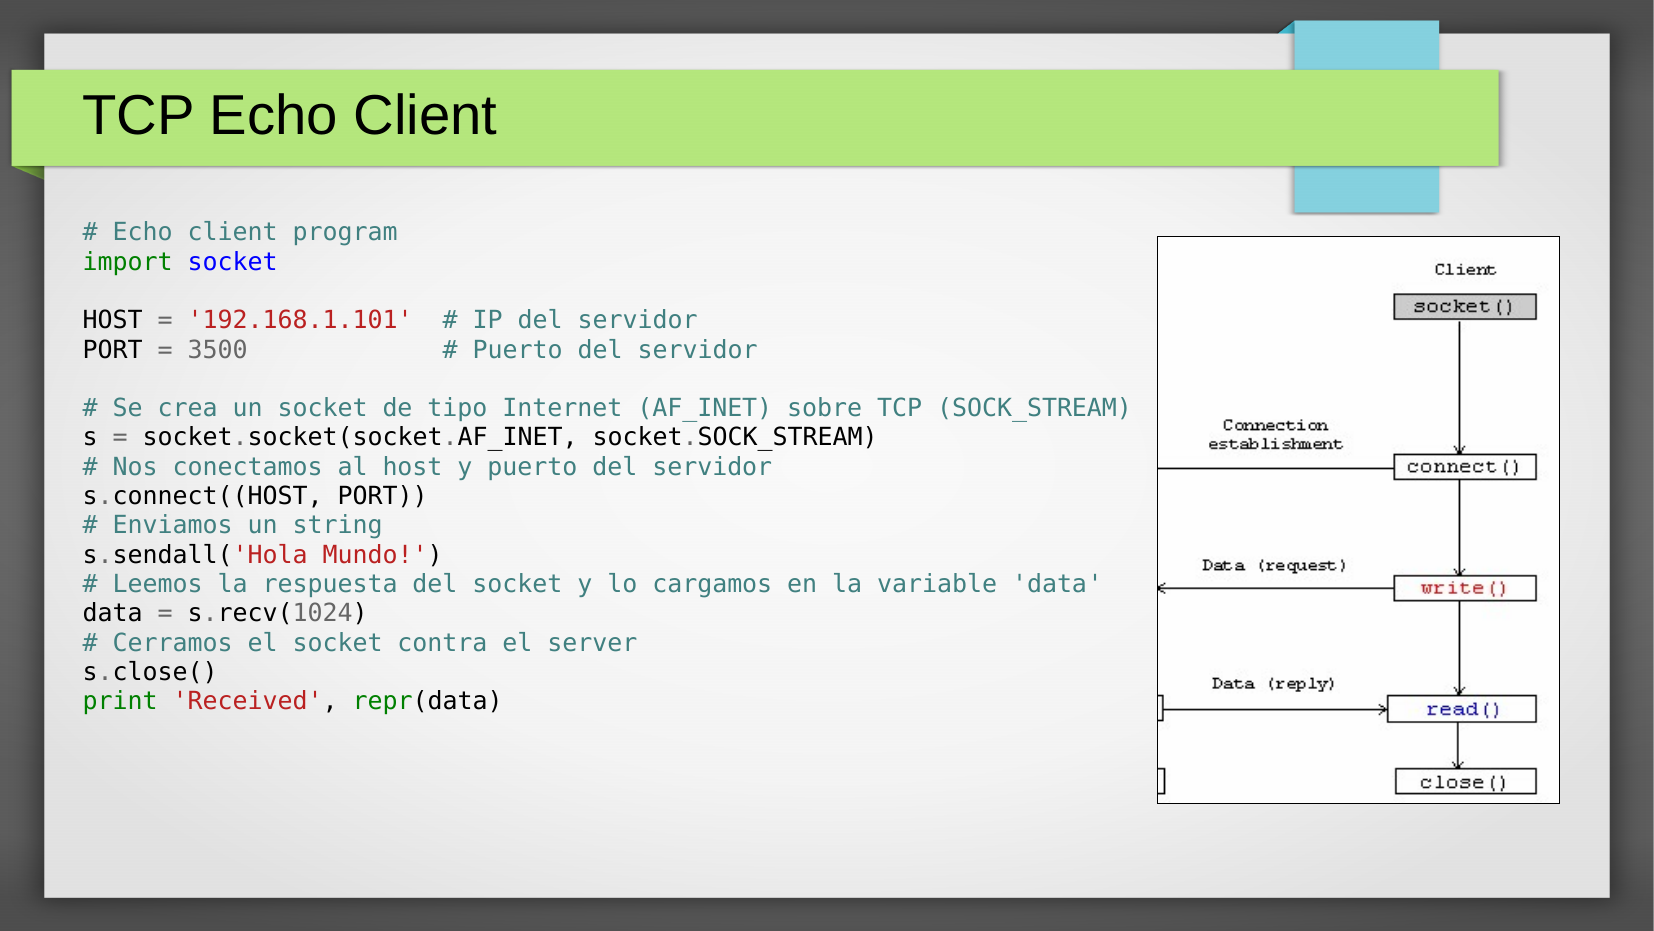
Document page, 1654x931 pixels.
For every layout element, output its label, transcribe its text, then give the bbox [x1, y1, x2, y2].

list # Echo client program import socket HOST = '192.168.1.101' # IP del servidor PORT = 3500 # Puerto del servidor # Se crea un socket de tipo Internet (AF_INET) sobre TCP (SOCK_STREAM) s = socket.socket(socket.AF_INET, socket.SOCK_STREAM) # Nos conectamos al host y puerto del servidor s.connect((HOST, PORT)) # Enviamos un string s.sendall('Hola Mundo!') # Leemos la respuesta del socket y lo cargamos en la variable 'data' data = s.recv(1024) # Cerramos el socket contra el server s.close() print 'Received', repr(data) [82, 217, 1158, 796]
title TCP Echo Client [82, 70, 1264, 160]
picture [0, 0, 1654, 931]
